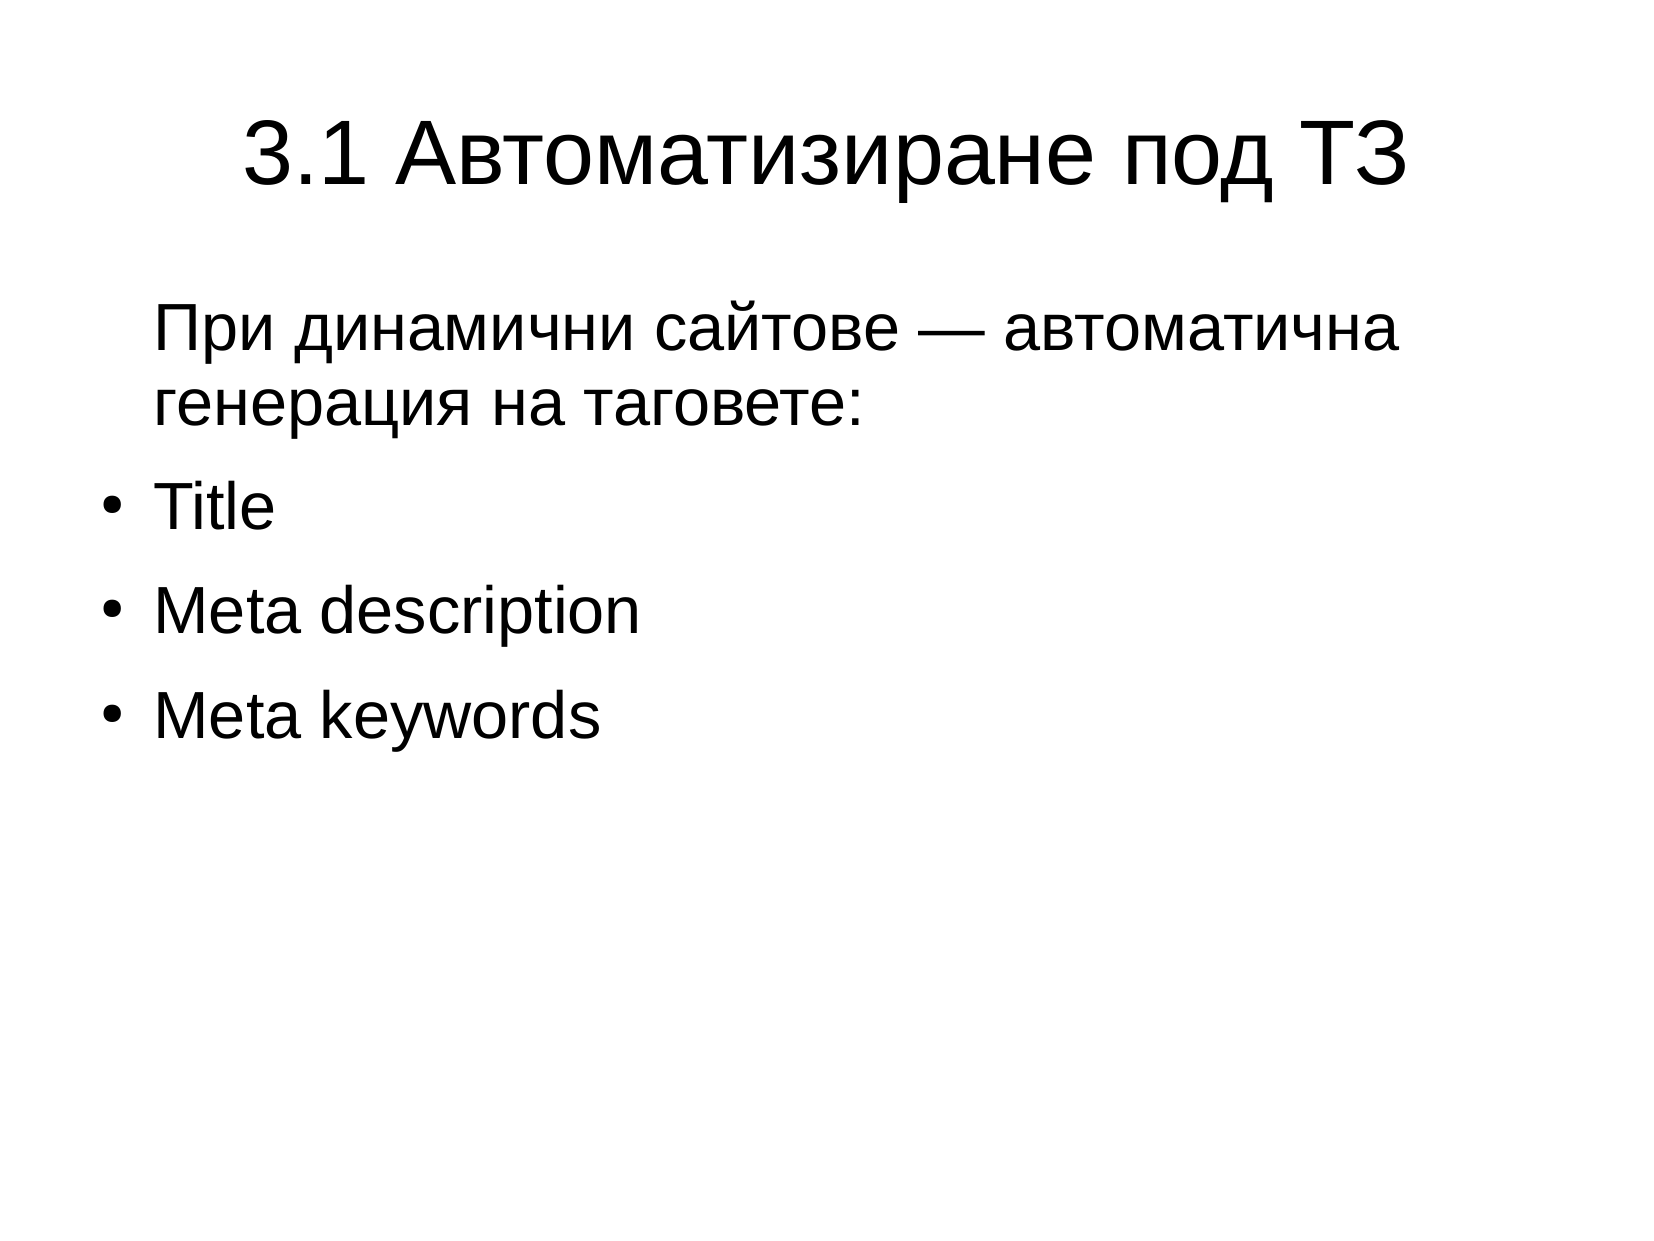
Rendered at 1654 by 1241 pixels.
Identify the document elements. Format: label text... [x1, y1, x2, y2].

title 3.1 Автоматизиране под ТЗ [82, 49, 1571, 257]
list При динамични сайтове — автоматична генерация на таговете: Title Meta description Meta keywords [82, 290, 1571, 1109]
